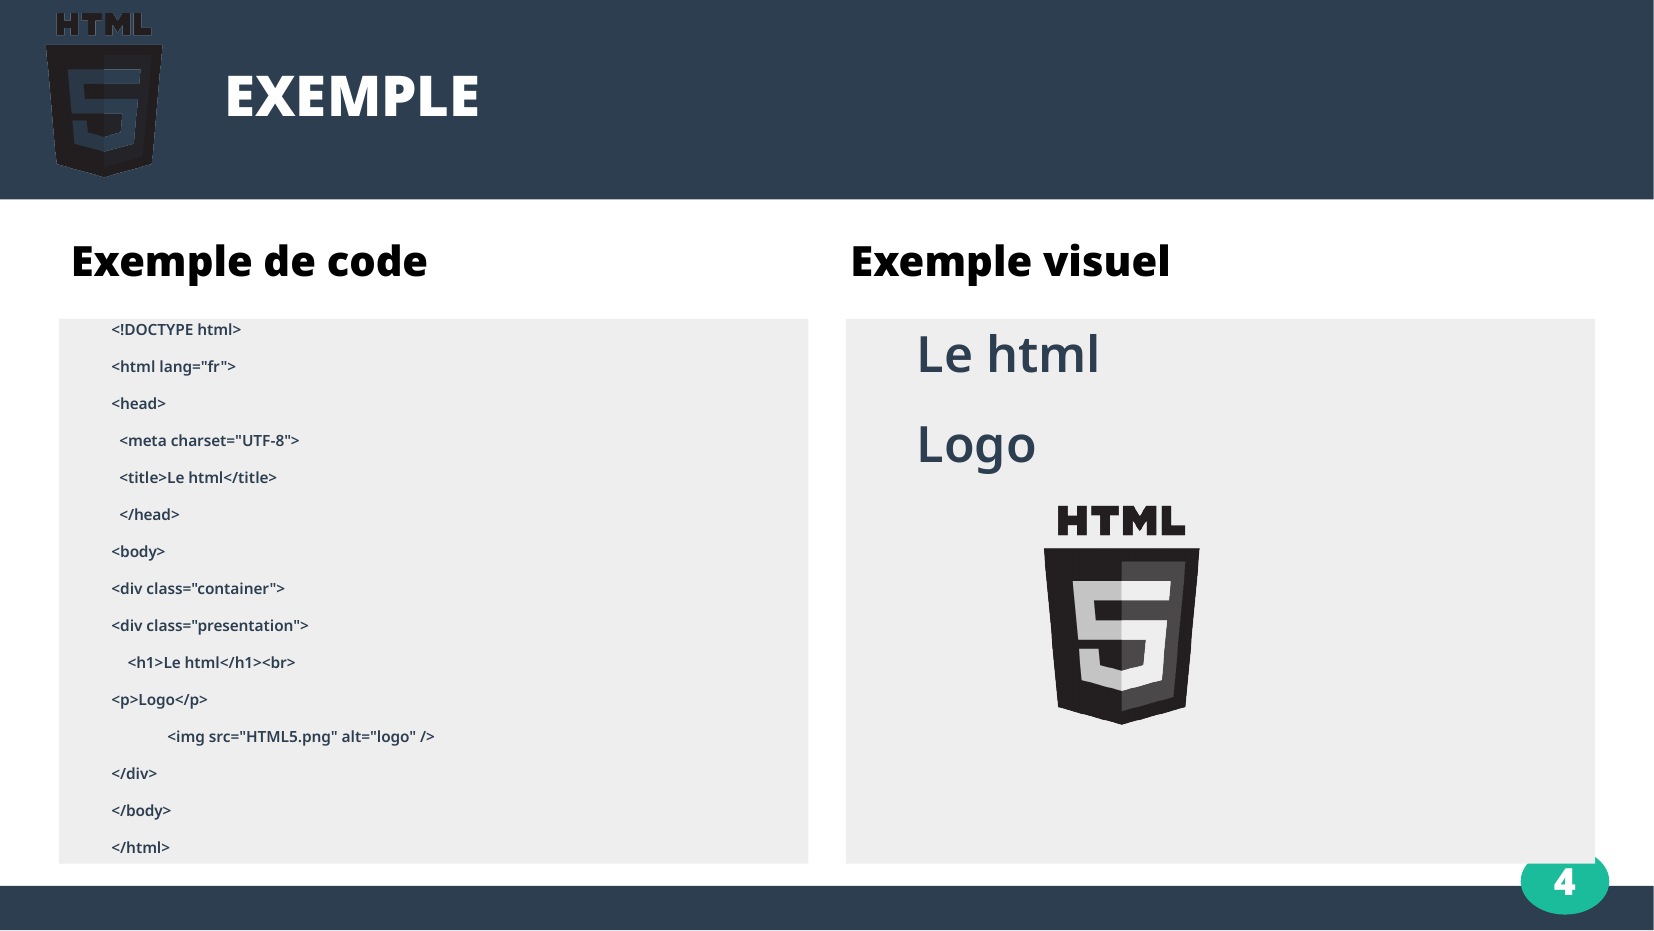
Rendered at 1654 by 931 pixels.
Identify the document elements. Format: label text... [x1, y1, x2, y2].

title Exemple de code [70, 200, 792, 319]
list <!DOCTYPE html> <html lang="fr"> <head> <meta charset="UTF-8"> <title>Le html</title> </head> <body> <div class="container"> <div class="presentation"> <h1>Le html</h1><br> <p>Logo</p> <img src="HTML5.png" alt="logo" /> </div> </body> </html> [59, 318, 809, 864]
title Exemple visuel [850, 200, 1583, 319]
picture [1002, 496, 1241, 735]
picture [15, 6, 193, 184]
list Le html Logo [845, 318, 1596, 864]
title EXEMPLE [224, 35, 1524, 154]
